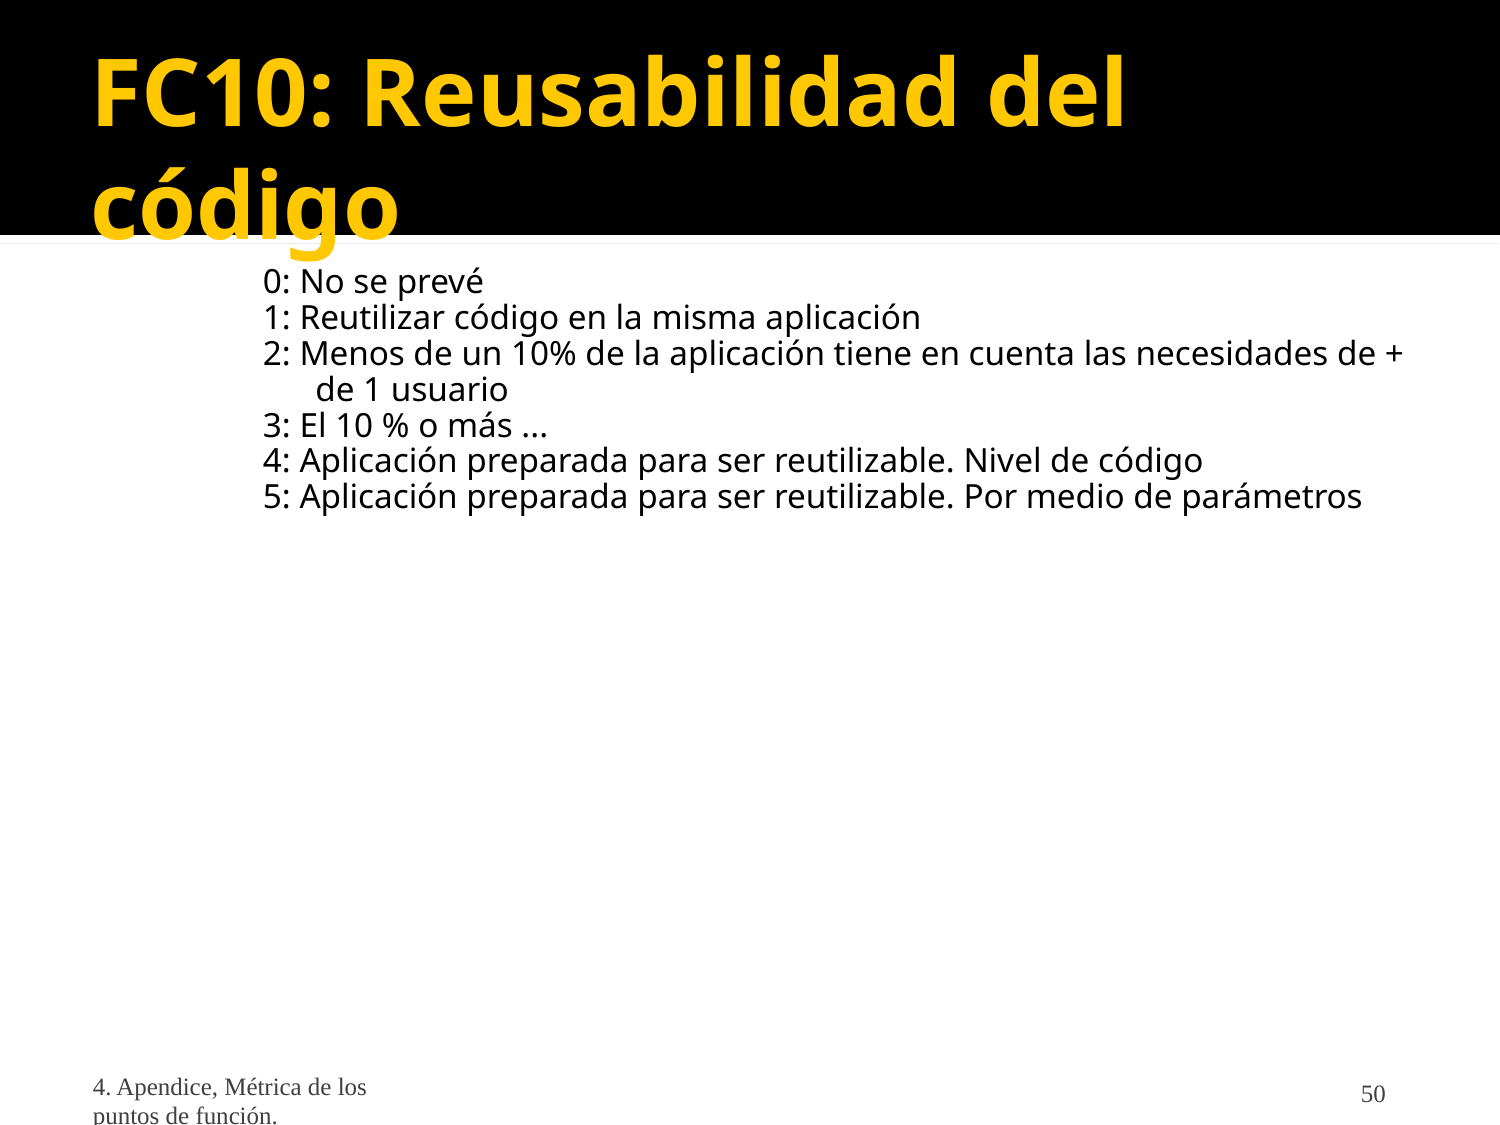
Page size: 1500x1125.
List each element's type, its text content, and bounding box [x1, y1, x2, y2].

list 0: No se prevé 1: Reutilizar código en la misma aplicación 2: Menos de un 10% de la aplicación tiene en cuenta las necesidades de + de 1 usuario 3: El 10 % o más ... 4: Aplicación preparada para ser reutilizable. Nivel de código 5: Aplicación preparada para ser reutilizable. Por medio de parámetros [162, 249, 1438, 925]
title FC10: Reusabilidad del código [75, 25, 1426, 232]
text_box 4. Apendice, Métrica de los puntos de función. [75, 1062, 426, 1108]
text_box [1345, 1062, 1467, 1108]
